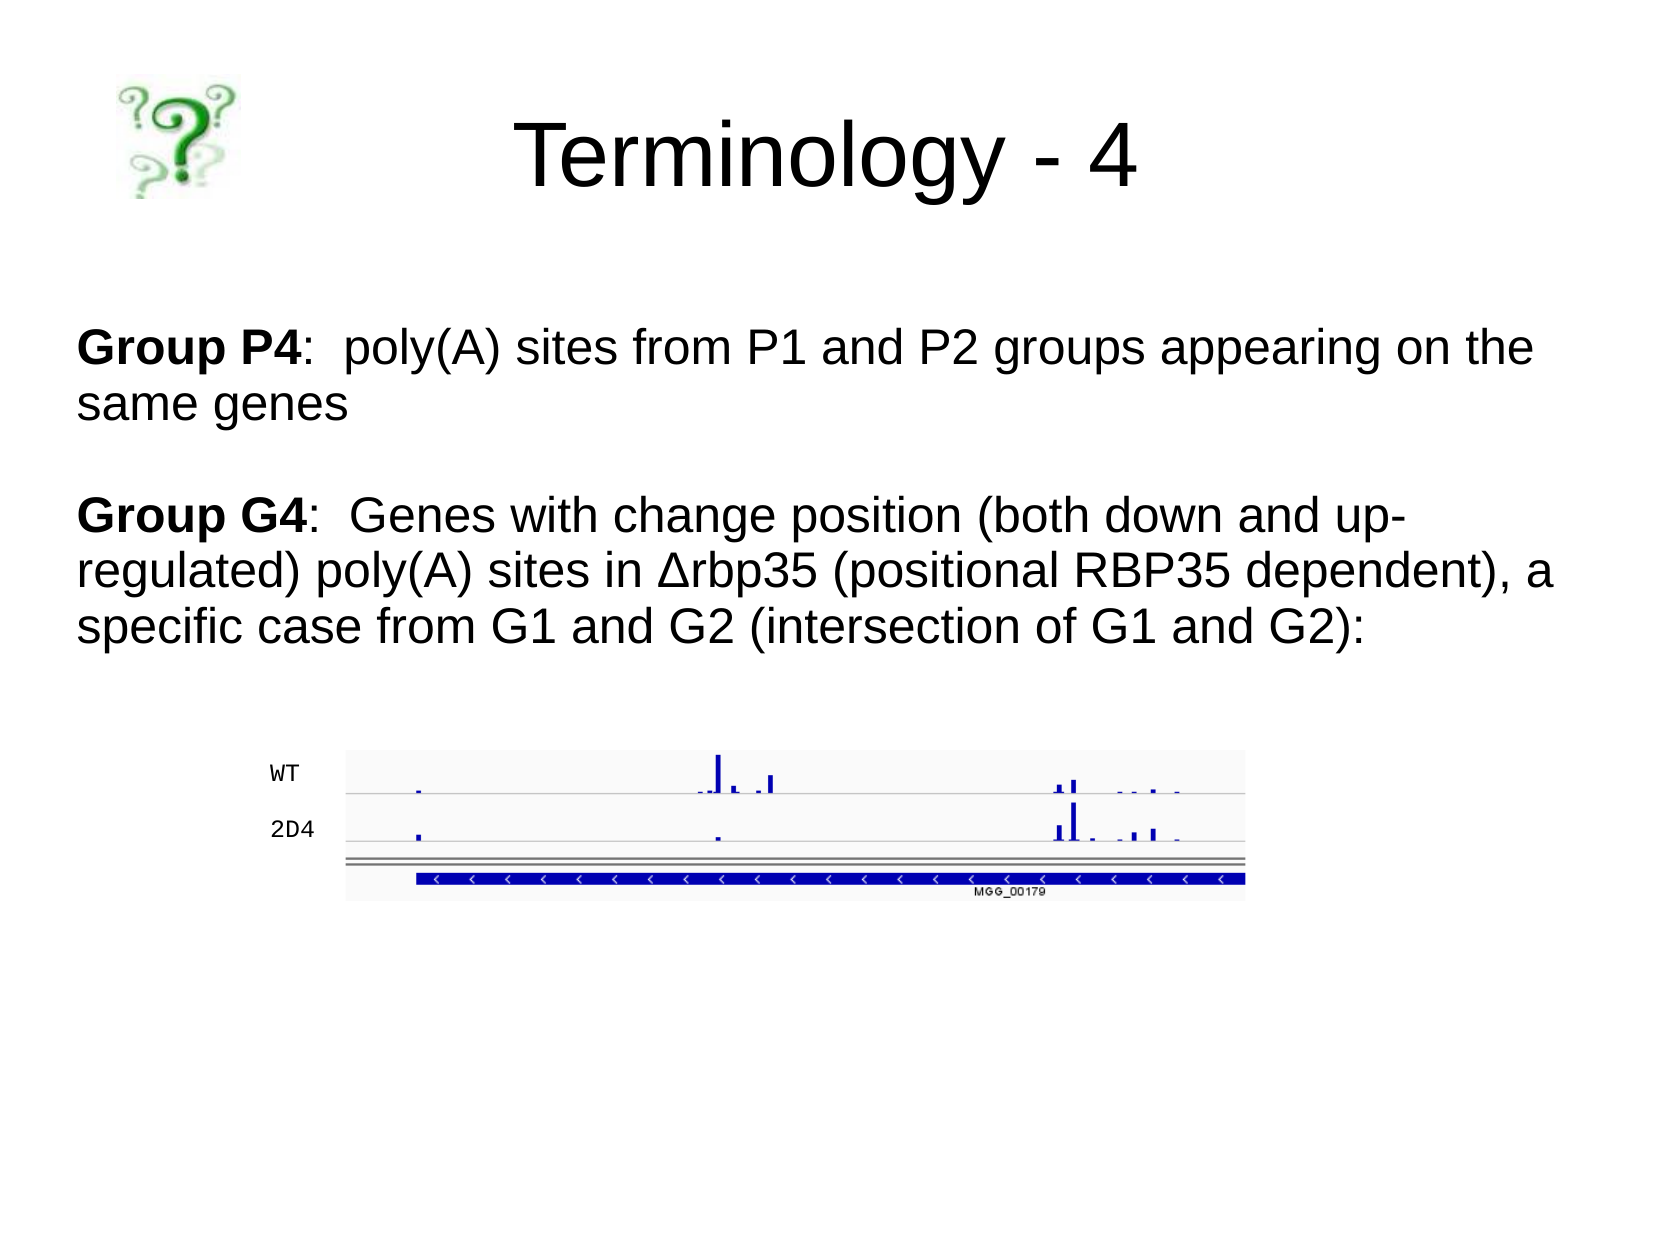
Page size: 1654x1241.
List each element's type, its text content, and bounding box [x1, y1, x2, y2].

text_box WT 2D4 [255, 753, 331, 853]
text_box Group P4: poly(A) sites from P1 and P2 groups appearing on the same genes Group G4: Genes with change position (both down and up-regulated) poly(A) sites in Δrbp35 (positional RBP35 dependent), a specific case from G1 and G2 (intersection of G1 and G2): [61, 312, 1621, 662]
title Terminology - 4 [82, 49, 1571, 257]
picture [116, 74, 241, 199]
picture [345, 750, 1246, 901]
